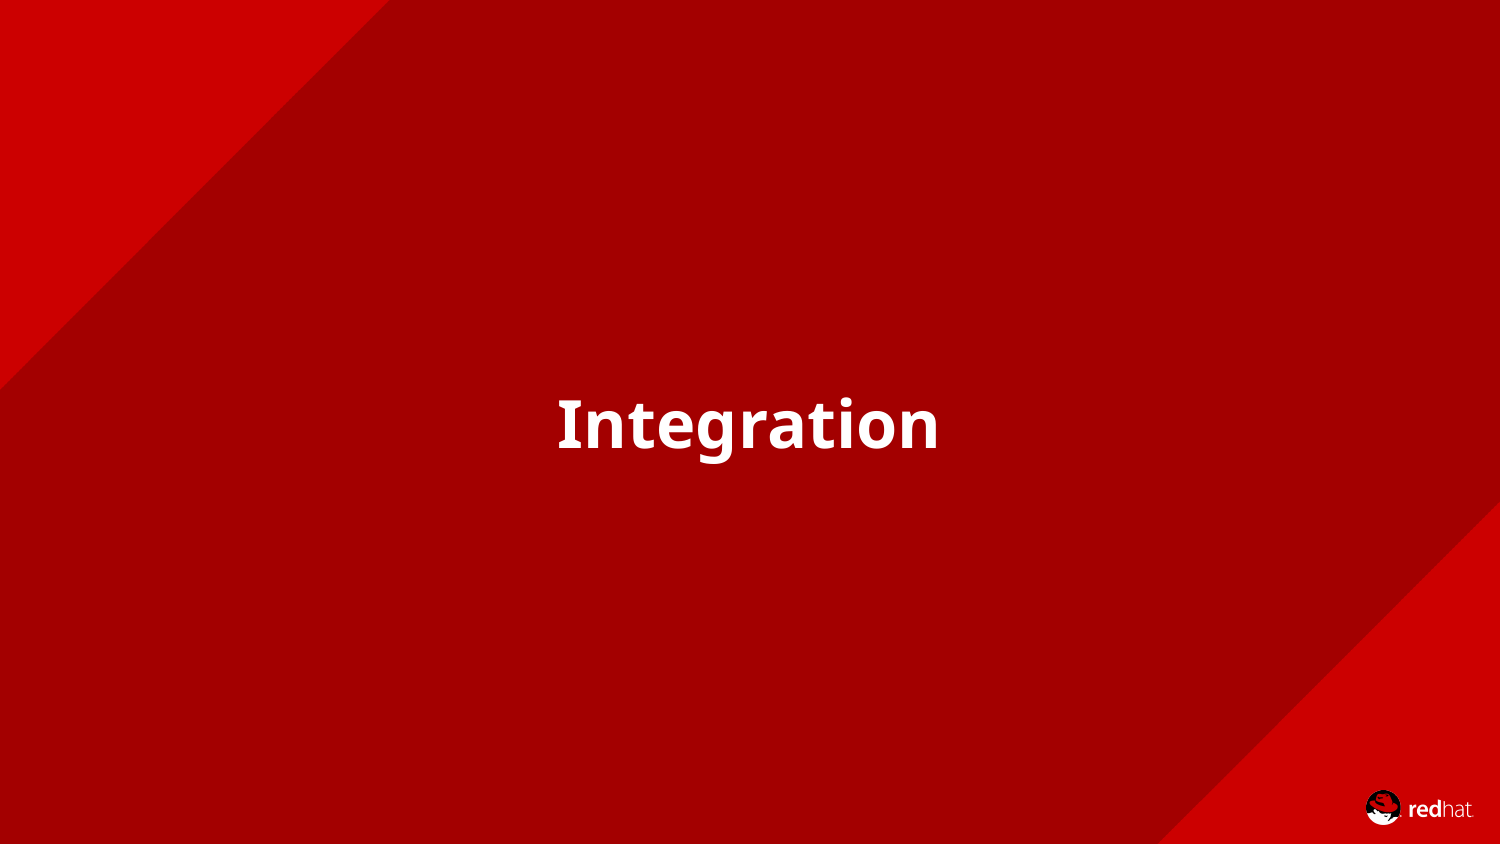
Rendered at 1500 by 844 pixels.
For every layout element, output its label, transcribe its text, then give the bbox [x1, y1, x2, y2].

text_box Integration [135, 272, 1365, 572]
picture [0, 0, 1500, 844]
